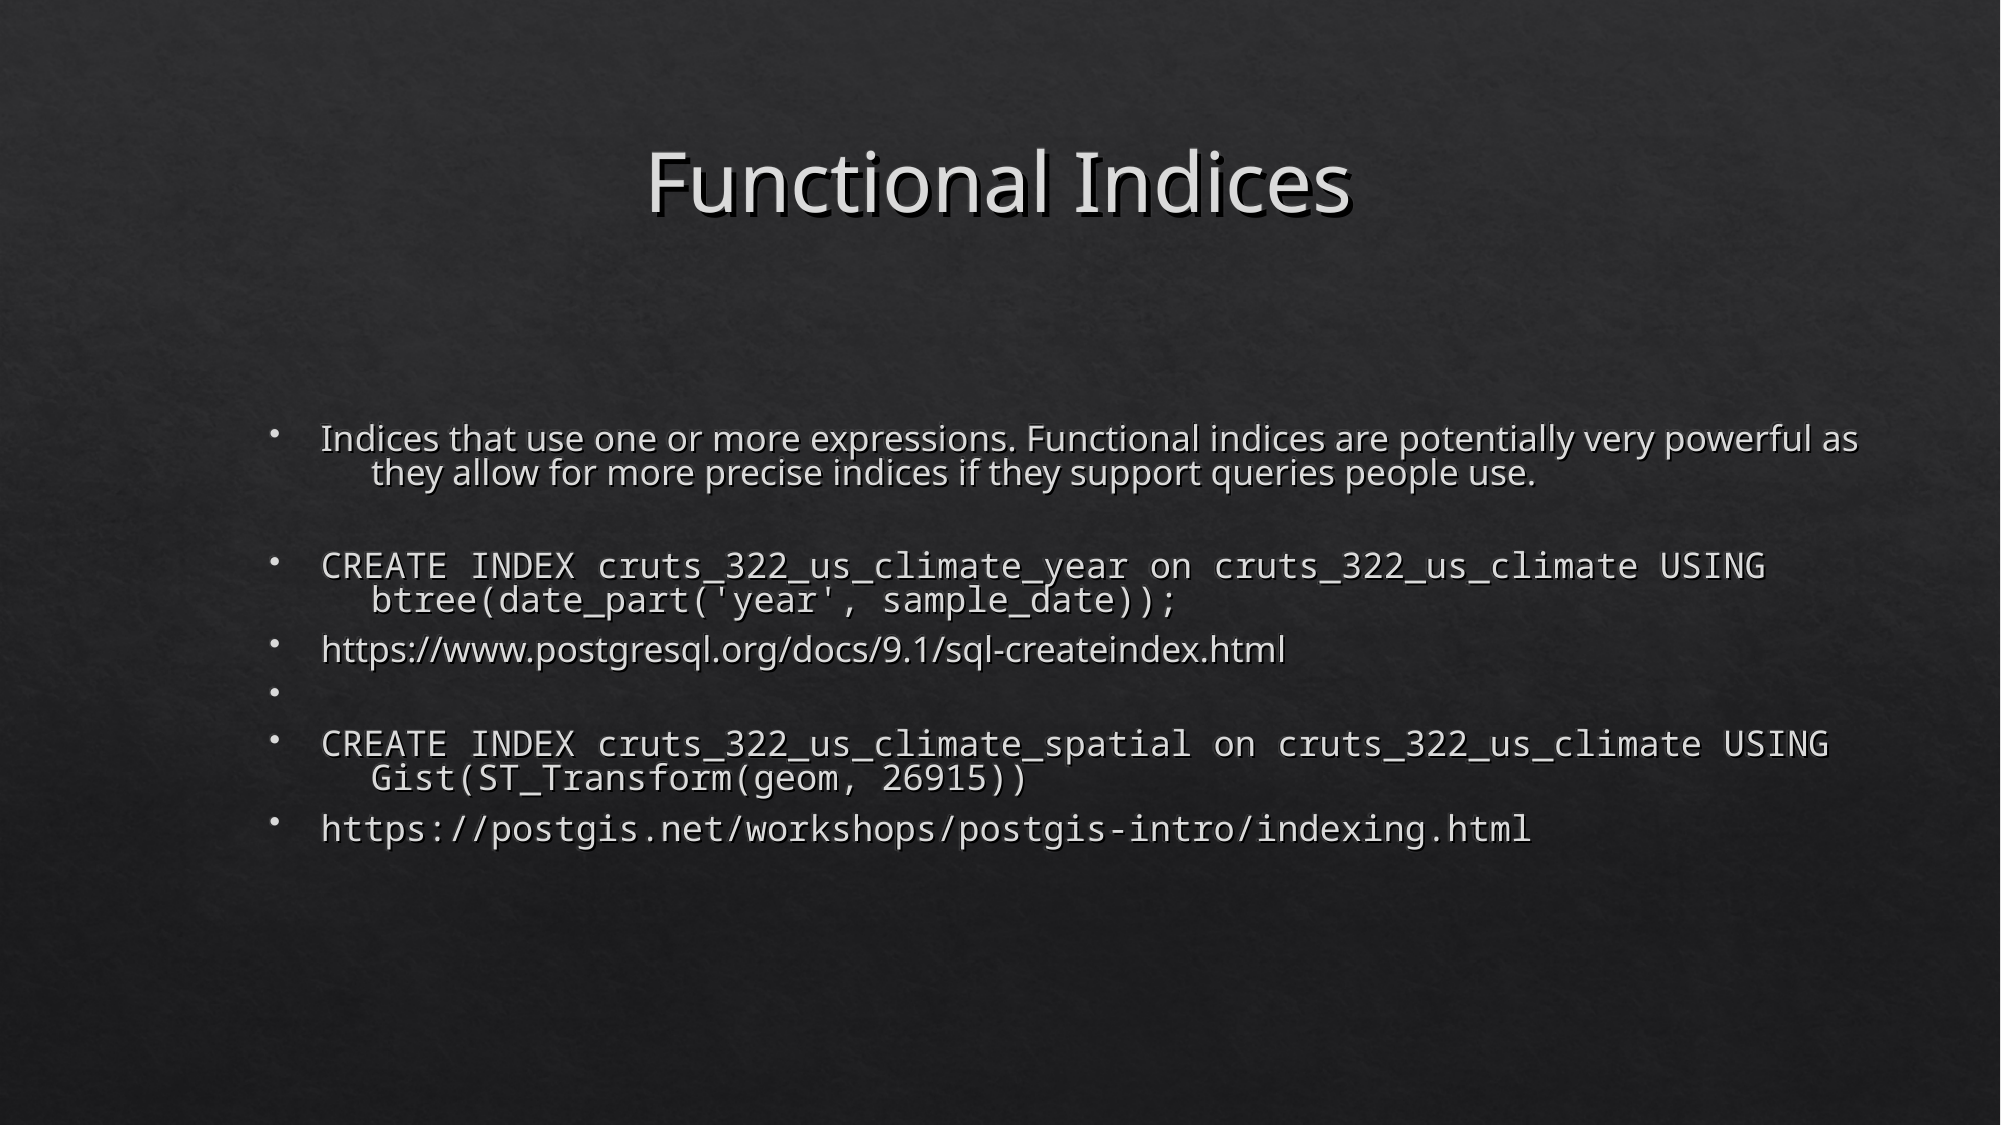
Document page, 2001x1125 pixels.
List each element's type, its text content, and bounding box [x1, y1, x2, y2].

title Functional Indices [149, 99, 1849, 260]
list Indices that use one or more expressions. Functional indices are potentially very powerful as they allow for more precise indices if they support queries people use. CREATE INDEX cruts_322_us_climate_year on cruts_322_us_climate USING btree(date_part('year', sample_date)); https://www.postgresql.org/docs/9.1/sql-createindex.html CREATE INDEX cruts_322_us_climate_spatial on cruts_322_us_climate USING Gist(ST_Transform(geom, 26915)) https://postgis.net/workshops/postgis-intro/indexing.html [243, 416, 1887, 951]
